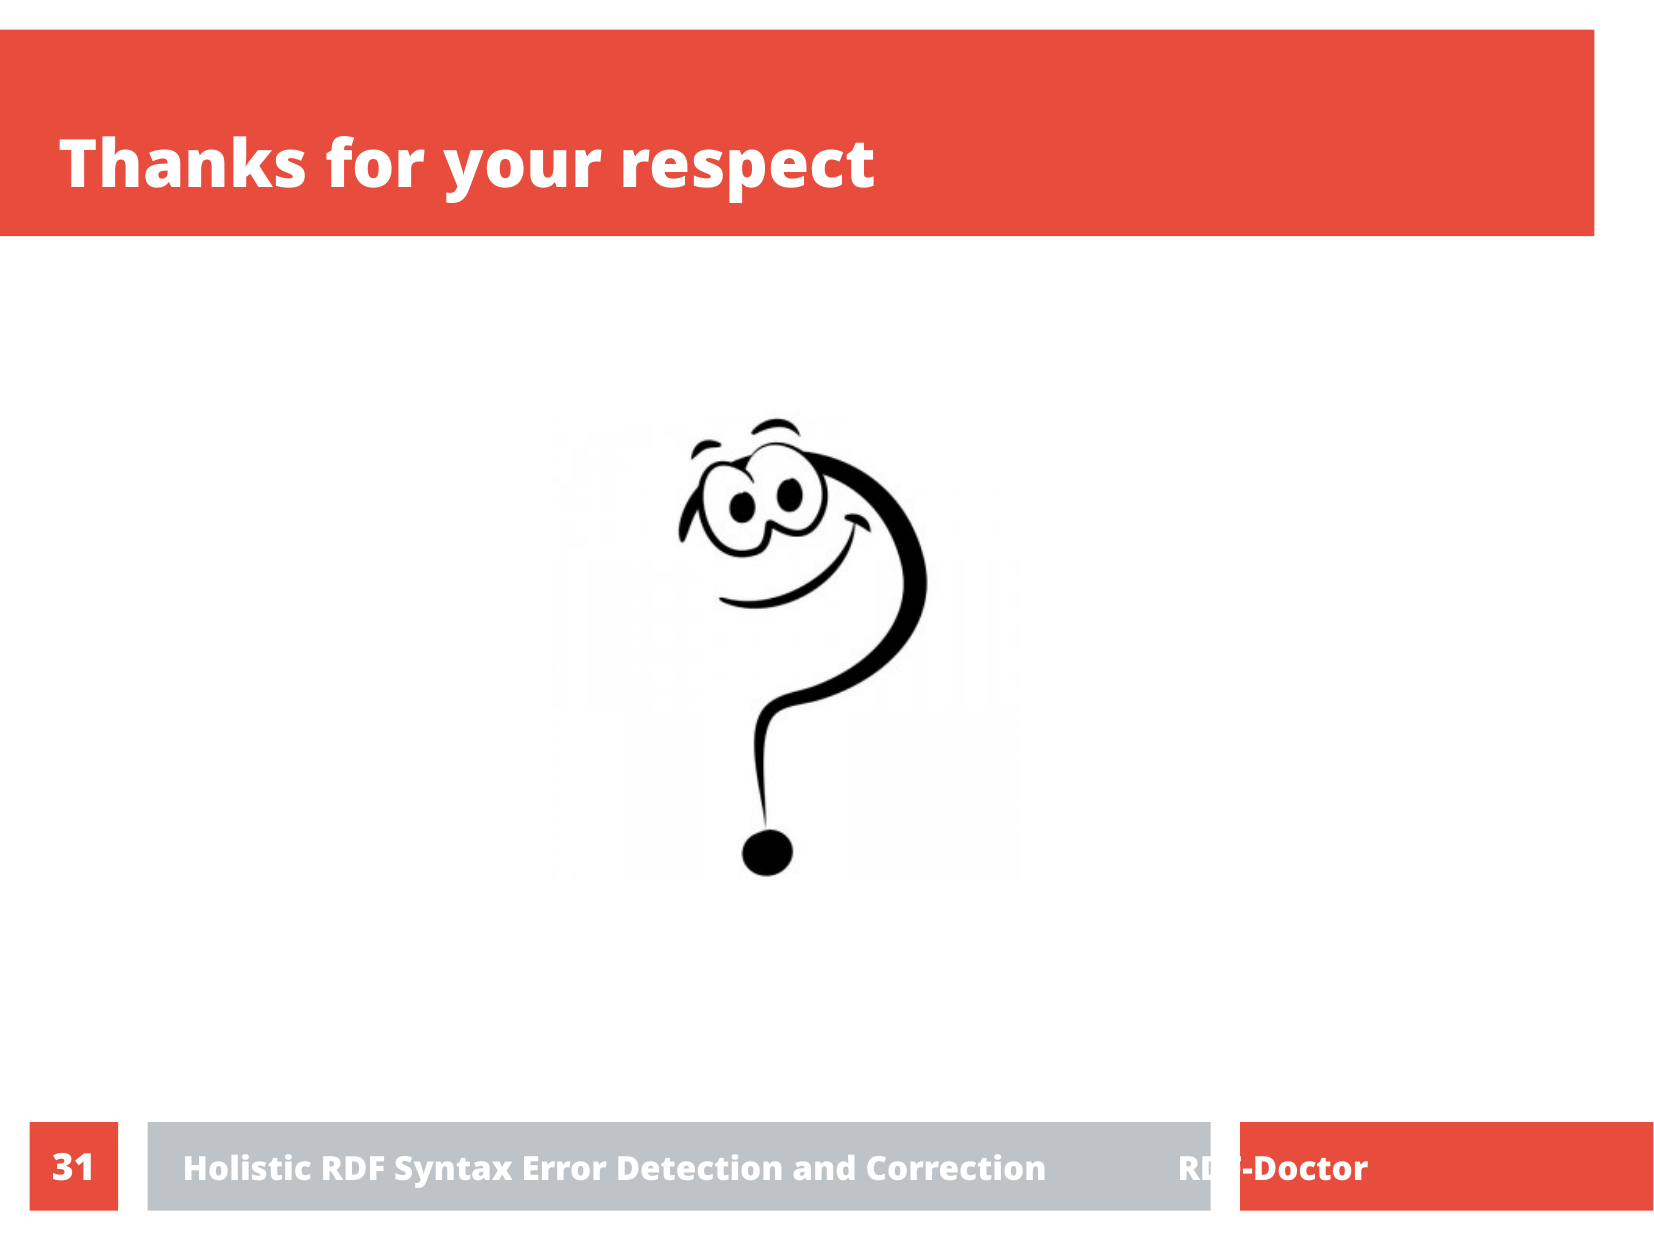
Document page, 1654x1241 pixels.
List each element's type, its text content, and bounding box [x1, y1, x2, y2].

picture [551, 410, 1020, 880]
title Thanks for your respect [59, 59, 1595, 207]
text_box Holistic RDF Syntax Error Detection and Correction RDF-Doctor [182, 1137, 1638, 1191]
